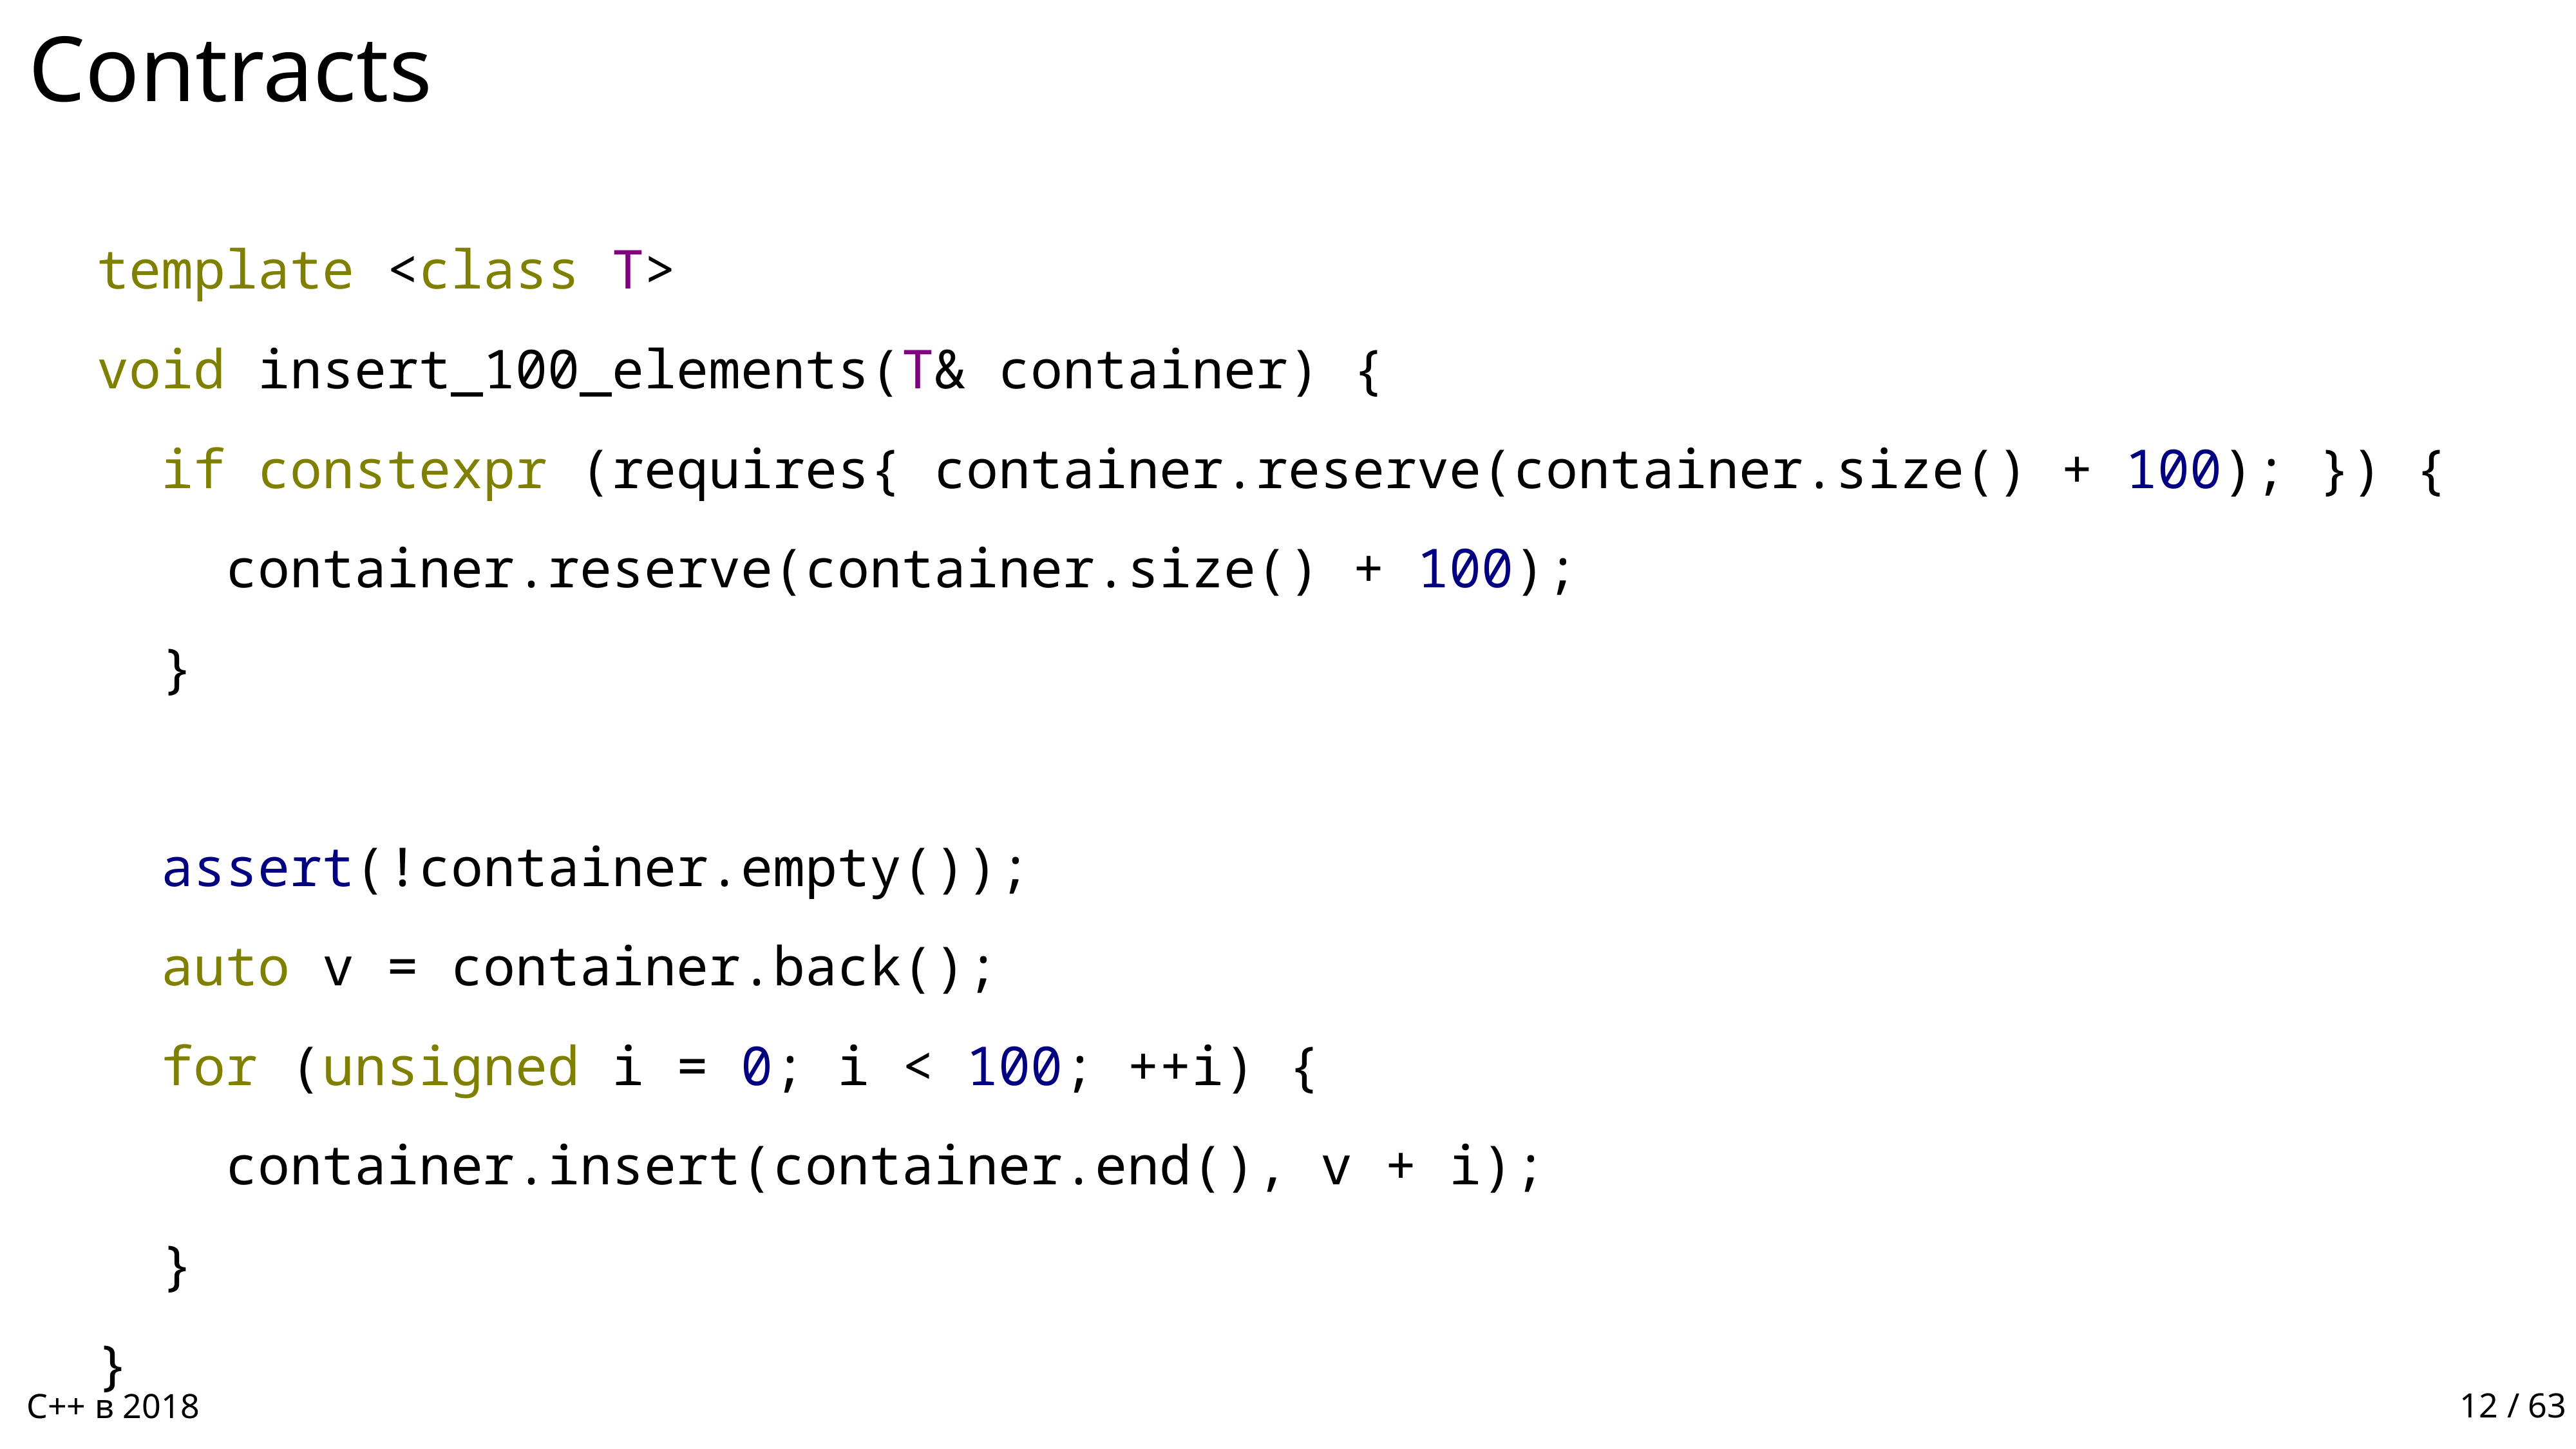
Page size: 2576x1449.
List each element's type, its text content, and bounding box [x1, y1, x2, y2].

title Contracts [19, 19, 2551, 155]
list C++ в 2018 [17, 1376, 1114, 1431]
list template <class T> void insert_100_elements(T& container) { if constexpr (requires{ container.reserve(container.size() + 100); }) { container.reserve(container.size() + 100); } assert(!container.empty()); auto v = container.back(); for (unsigned i = 0; i < 100; ++i) { container.insert(container.end(), v + i); } } [87, 214, 2551, 1382]
list <number> / 63 [1479, 1376, 2576, 1431]
